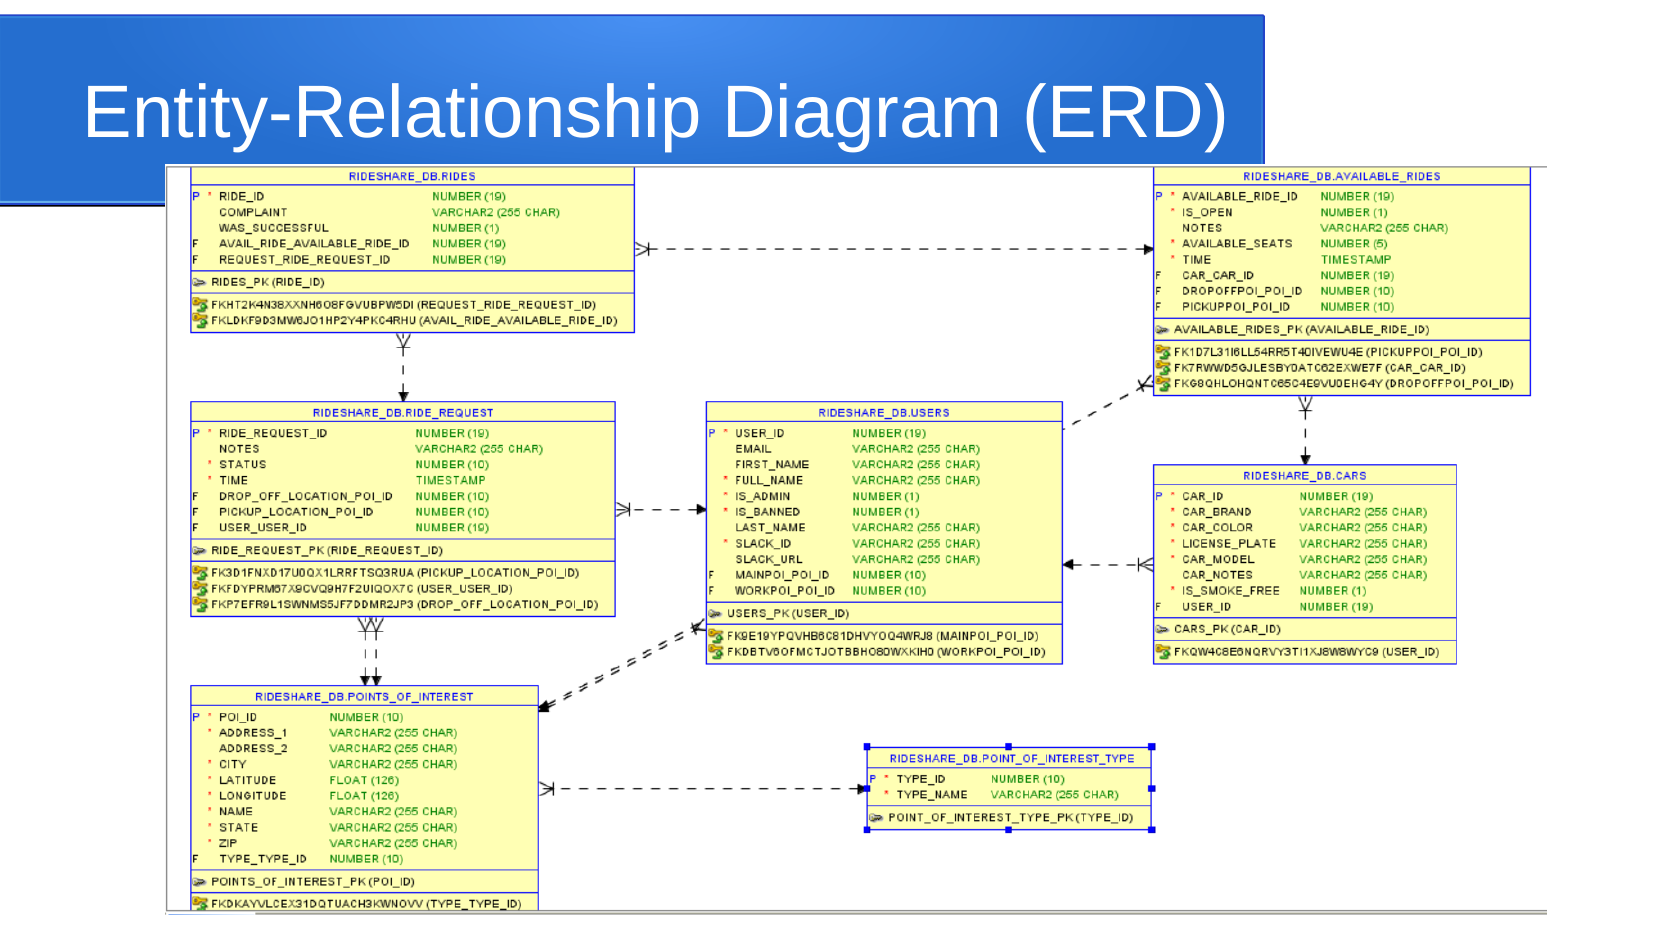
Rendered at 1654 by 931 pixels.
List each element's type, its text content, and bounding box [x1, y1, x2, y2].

title Entity-Relationship Diagram (ERD) [82, 35, 1235, 189]
picture [165, 164, 1547, 916]
